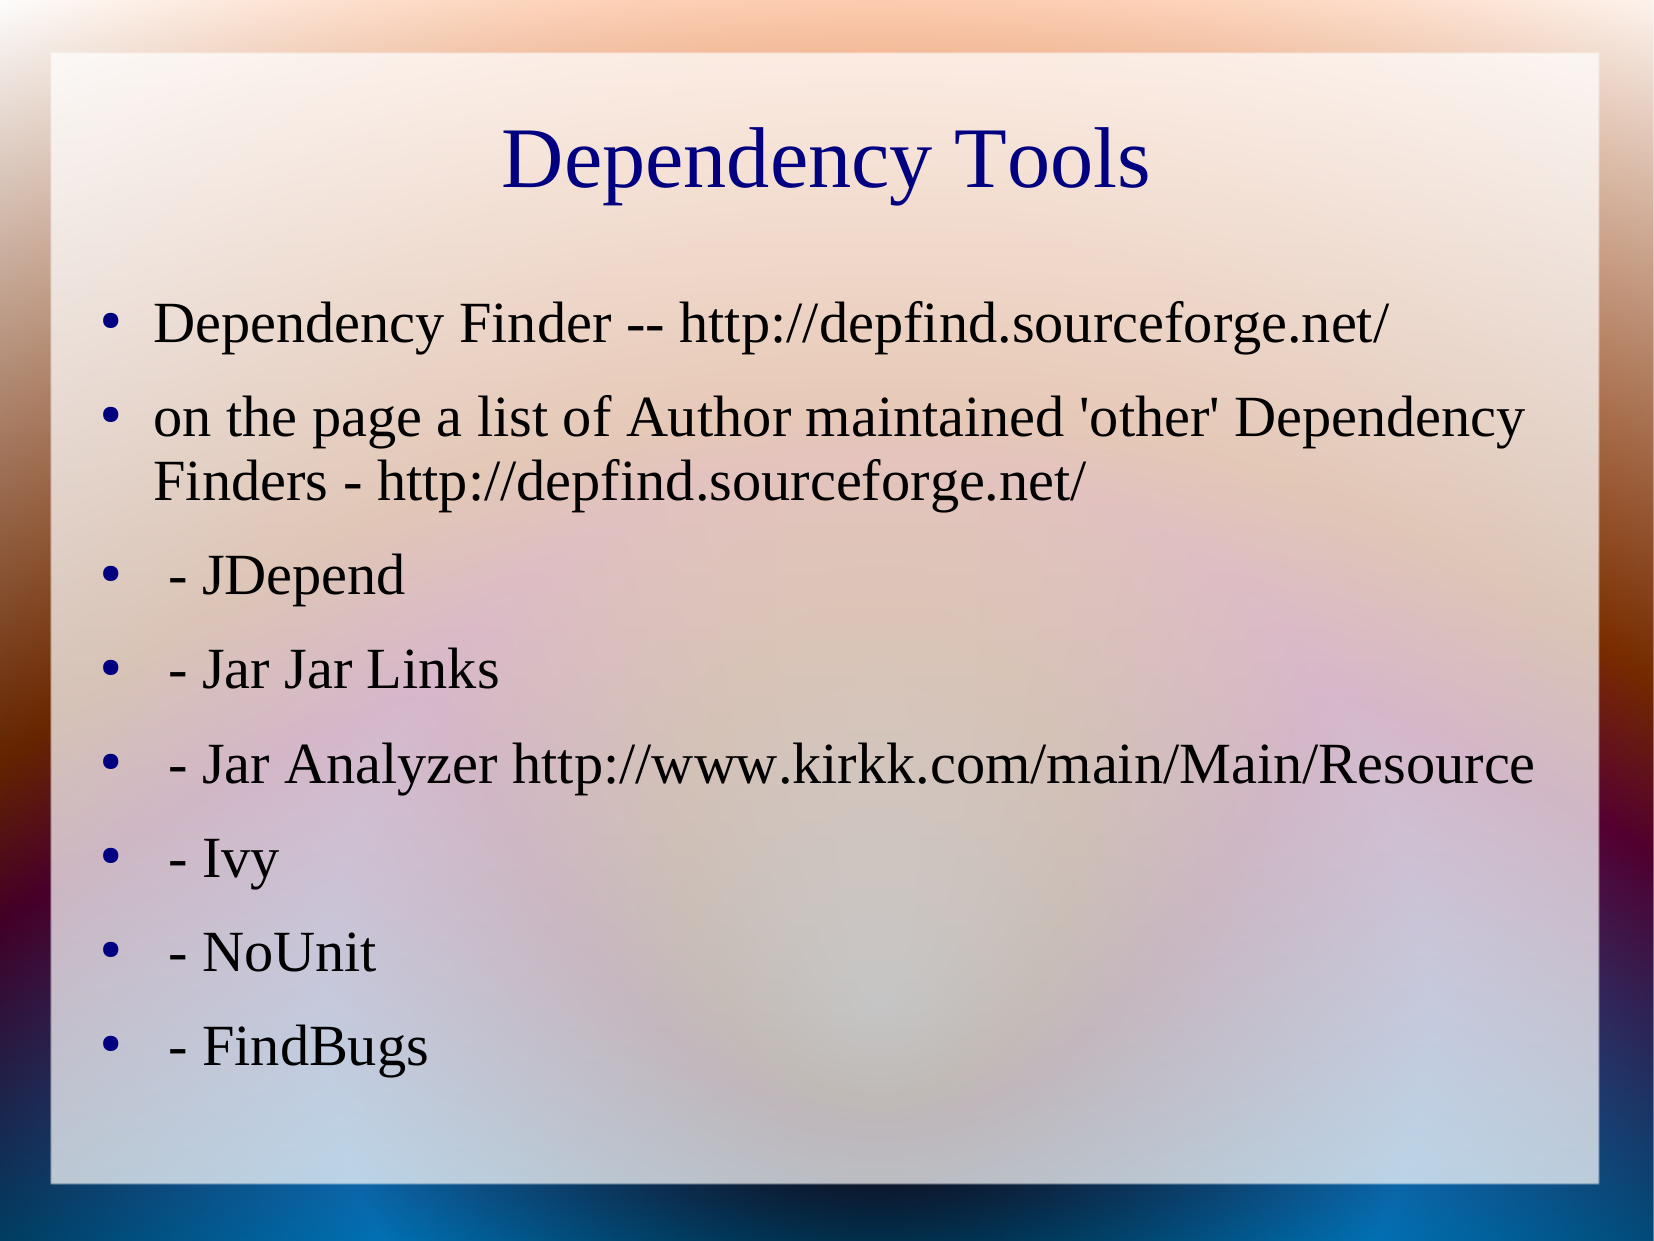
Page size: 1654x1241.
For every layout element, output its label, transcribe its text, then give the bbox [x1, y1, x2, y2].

list Dependency Finder -- http://depfind.sourceforge.net/ on the page a list of Author maintained 'other' Dependency Finders - http://depfind.sourceforge.net/ - JDepend - Jar Jar Links - Jar Analyzer http://www.kirkk.com/main/Main/Resource - Ivy - NoUnit - FindBugs [82, 290, 1571, 1087]
picture [0, 0, 1654, 1241]
title Dependency Tools [82, 55, 1571, 263]
